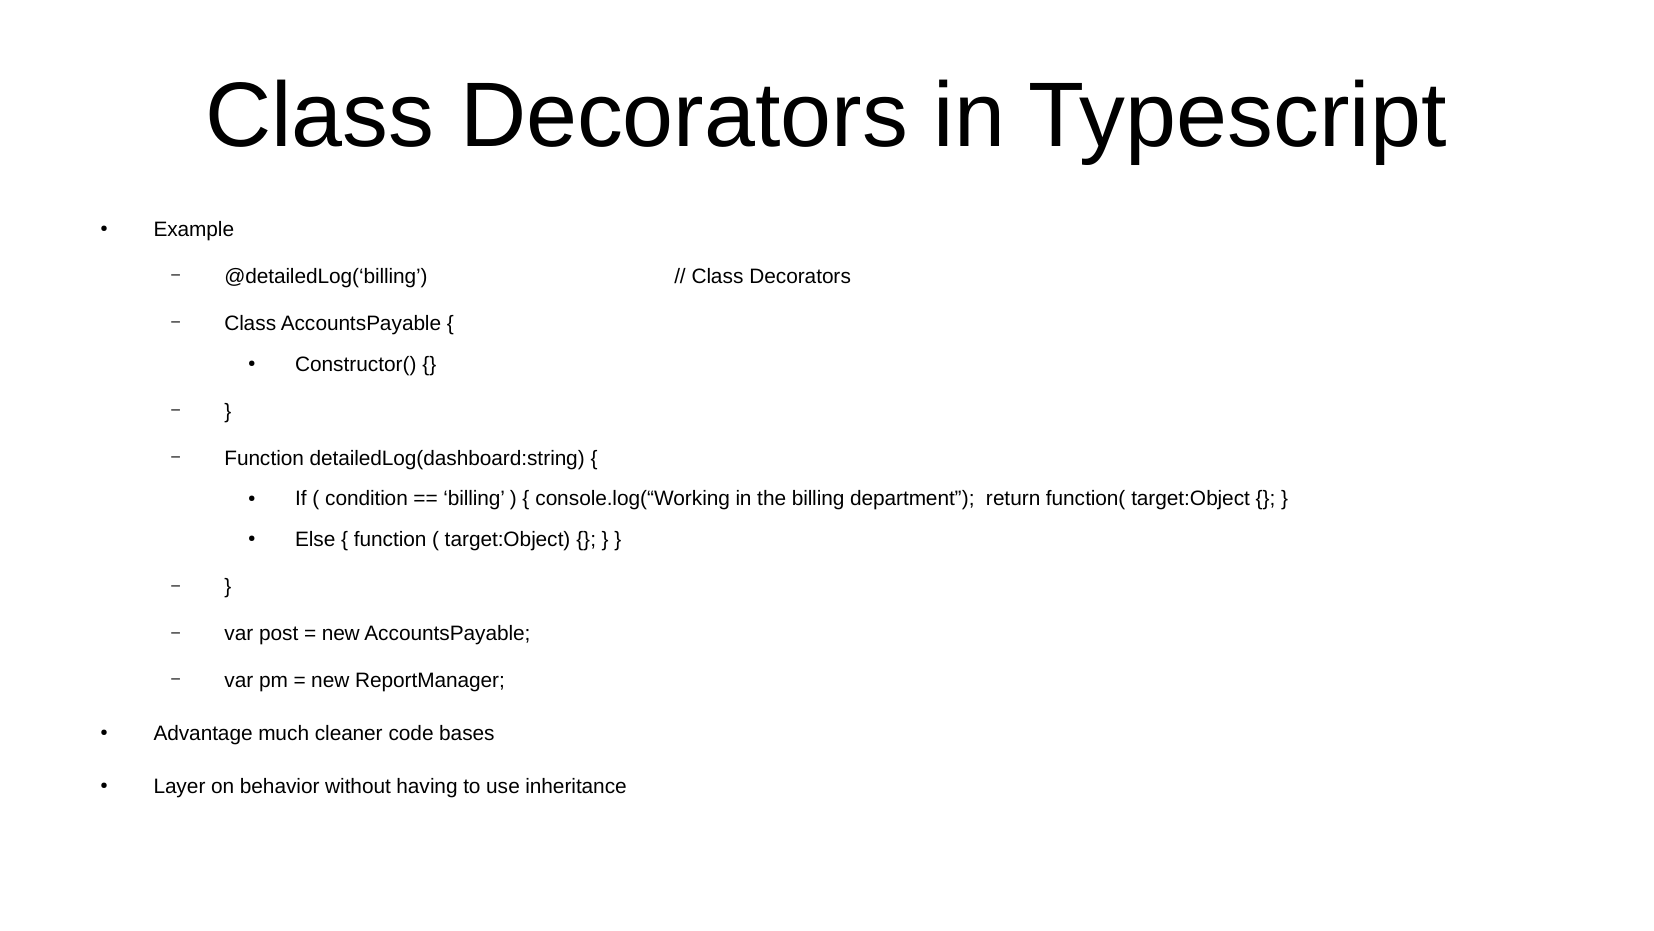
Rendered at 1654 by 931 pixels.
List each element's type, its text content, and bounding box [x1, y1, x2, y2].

list Example @detailedLog(‘billing’) // Class Decorators Class AccountsPayable { Constructor() {} } Function detailedLog(dashboard:string) { If ( condition == ‘billing’ ) { console.log(“Working in the billing department”); return function( target:Object {}; } Else { function ( target:Object) {}; } } } var post = new AccountsPayable; var pm = new ReportManager; Advantage much cleaner code bases Layer on behavior without having to use inheritance [82, 217, 1576, 916]
title Class Decorators in Typescript [82, 37, 1571, 193]
